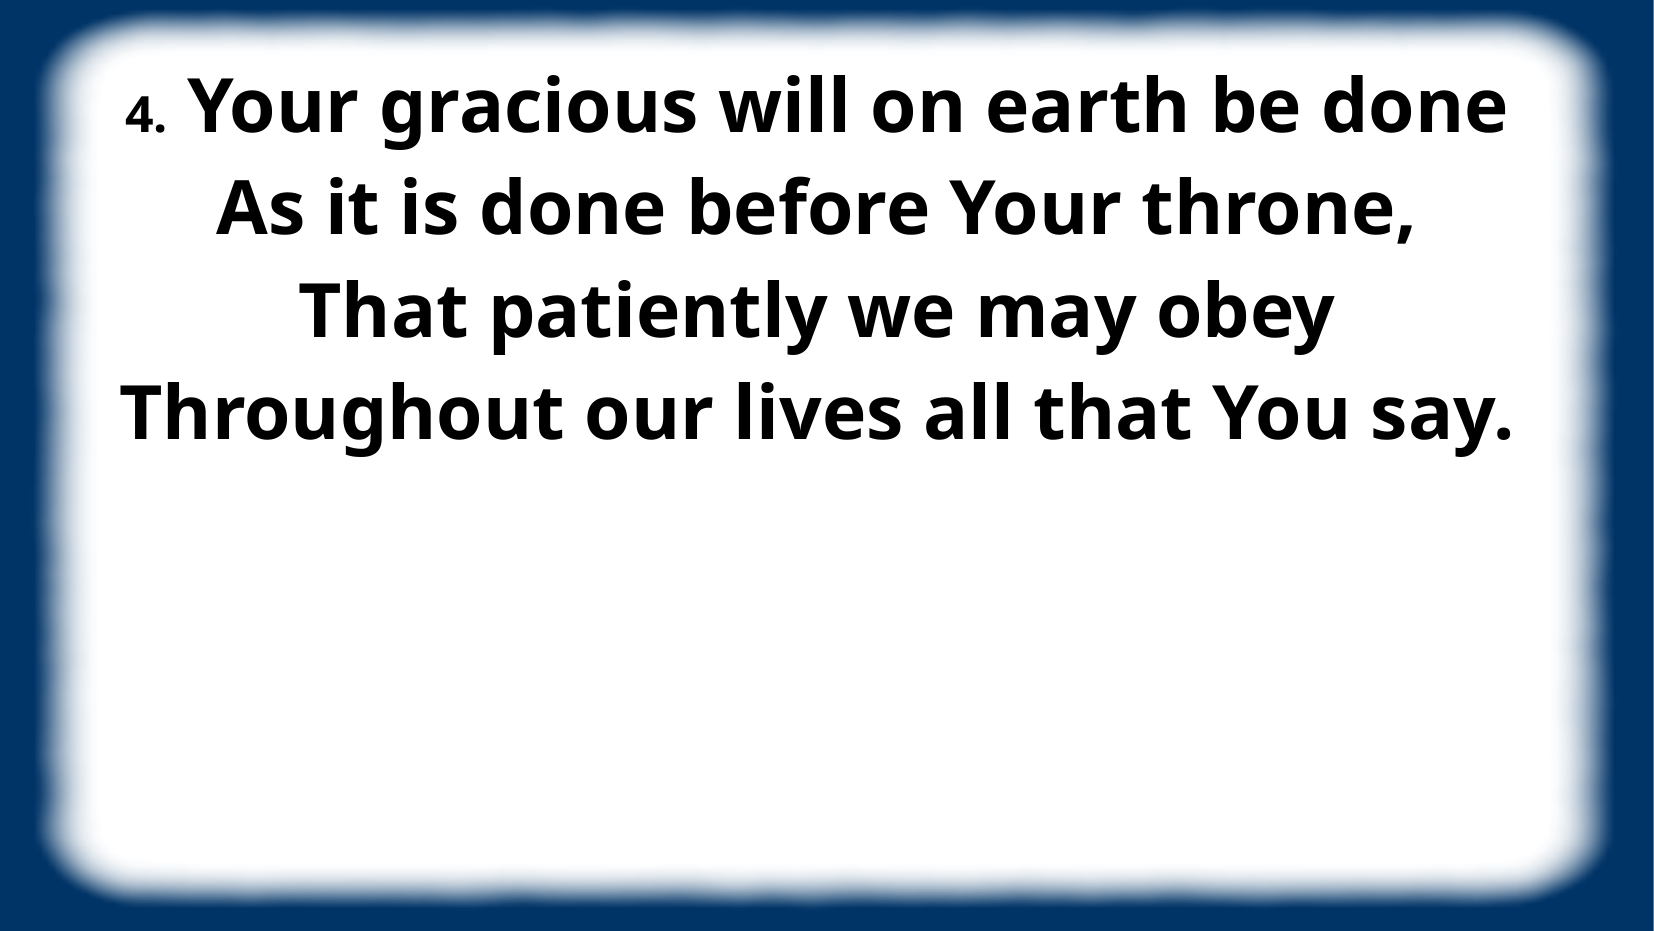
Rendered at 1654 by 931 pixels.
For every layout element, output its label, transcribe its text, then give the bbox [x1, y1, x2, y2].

text_box 4. Your gracious will on earth be done As it is done before Your throne, That patiently we may obey Throughout our lives all that You say. [75, 45, 1561, 460]
picture [0, 0, 1654, 931]
